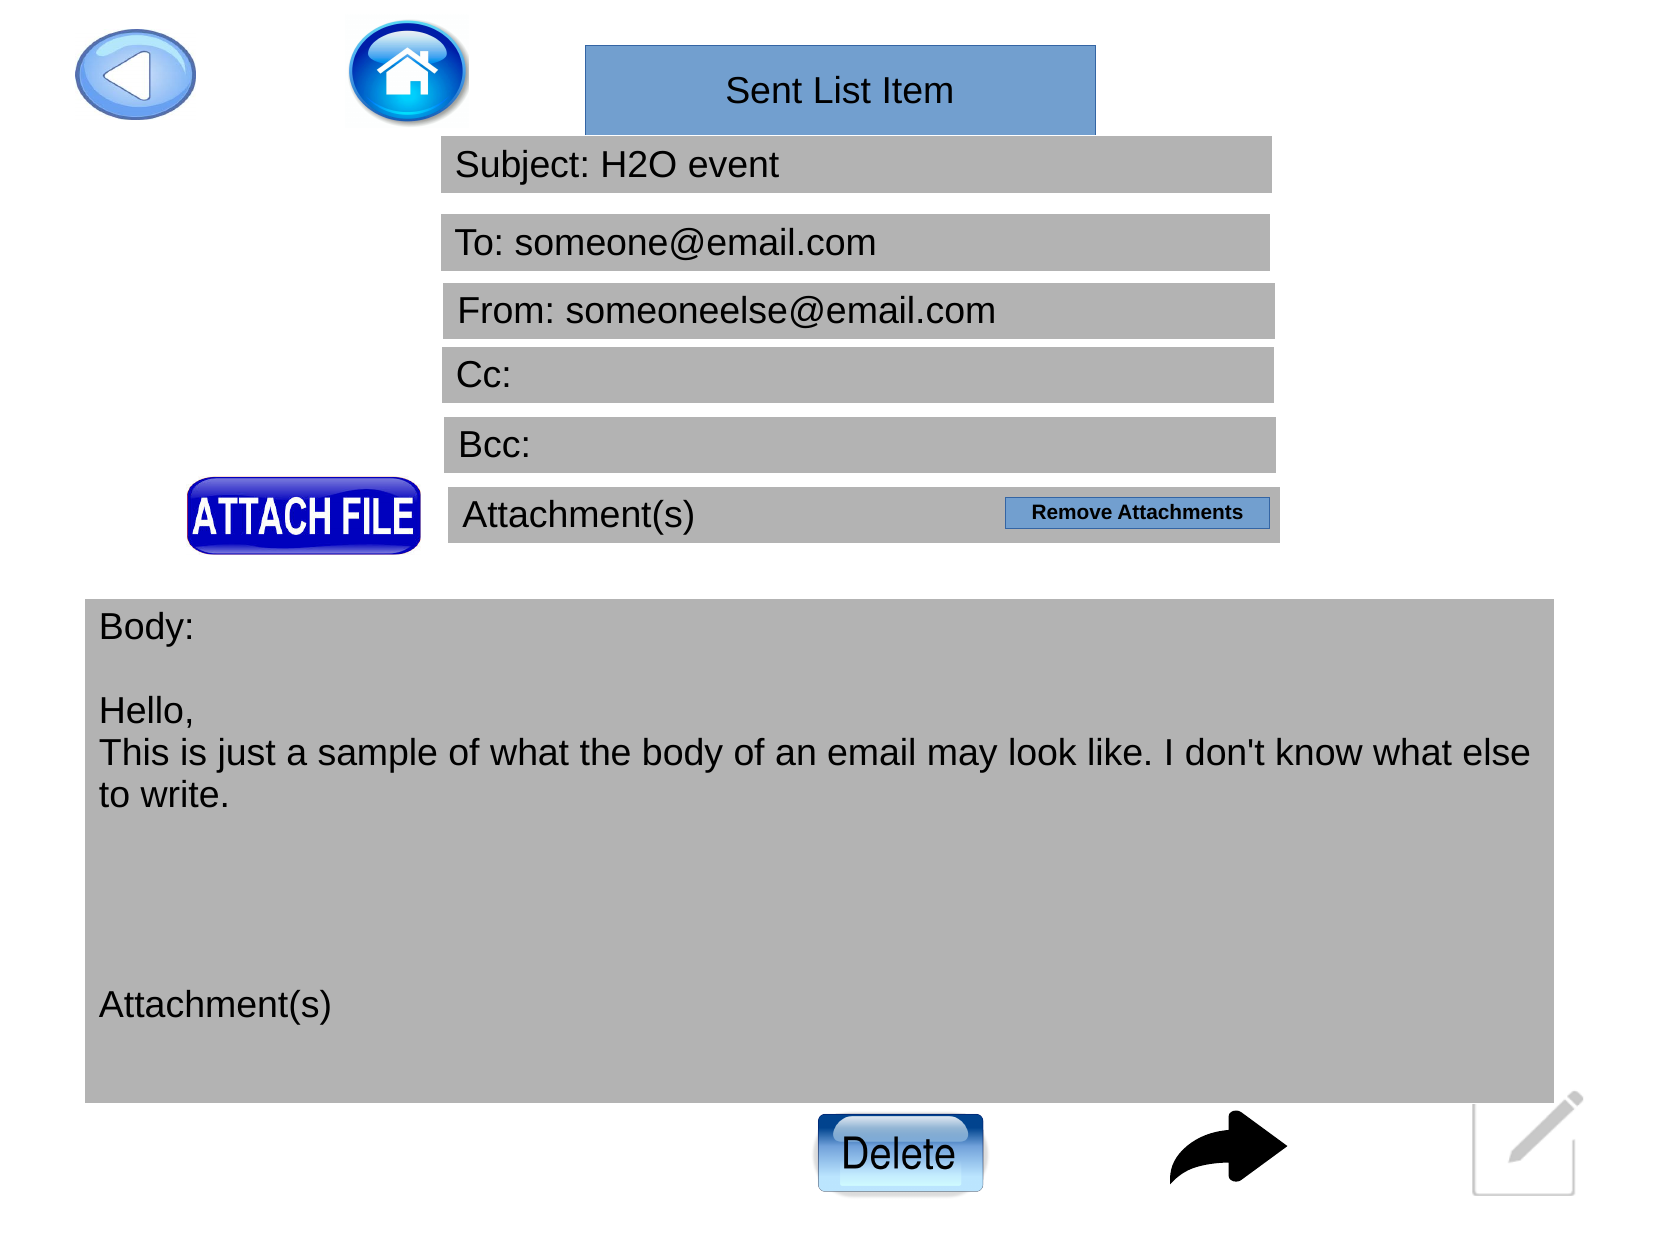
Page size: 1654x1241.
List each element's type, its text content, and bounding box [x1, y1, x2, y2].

table_header From: someoneelse@email.com [443, 283, 1275, 339]
picture [810, 1109, 991, 1201]
picture [1425, 1080, 1636, 1201]
table_header Attachment(s) [448, 487, 1280, 543]
text_box Remove Attachments [1005, 497, 1270, 529]
table_header To: someone@email.com [441, 214, 1270, 271]
table_header Subject: H2O event [441, 136, 1272, 193]
picture [1170, 1104, 1288, 1201]
picture [75, 29, 196, 121]
picture [186, 476, 421, 555]
picture [345, 14, 469, 128]
text_box Sent List Item [585, 45, 1096, 135]
table_header Cc: [442, 347, 1274, 403]
table_header Bcc: [444, 417, 1276, 473]
table_header Body: Hello, This is just a sample of what the body of an email may look like. I don't know what else to write. Attachment(s) [85, 599, 1554, 1103]
